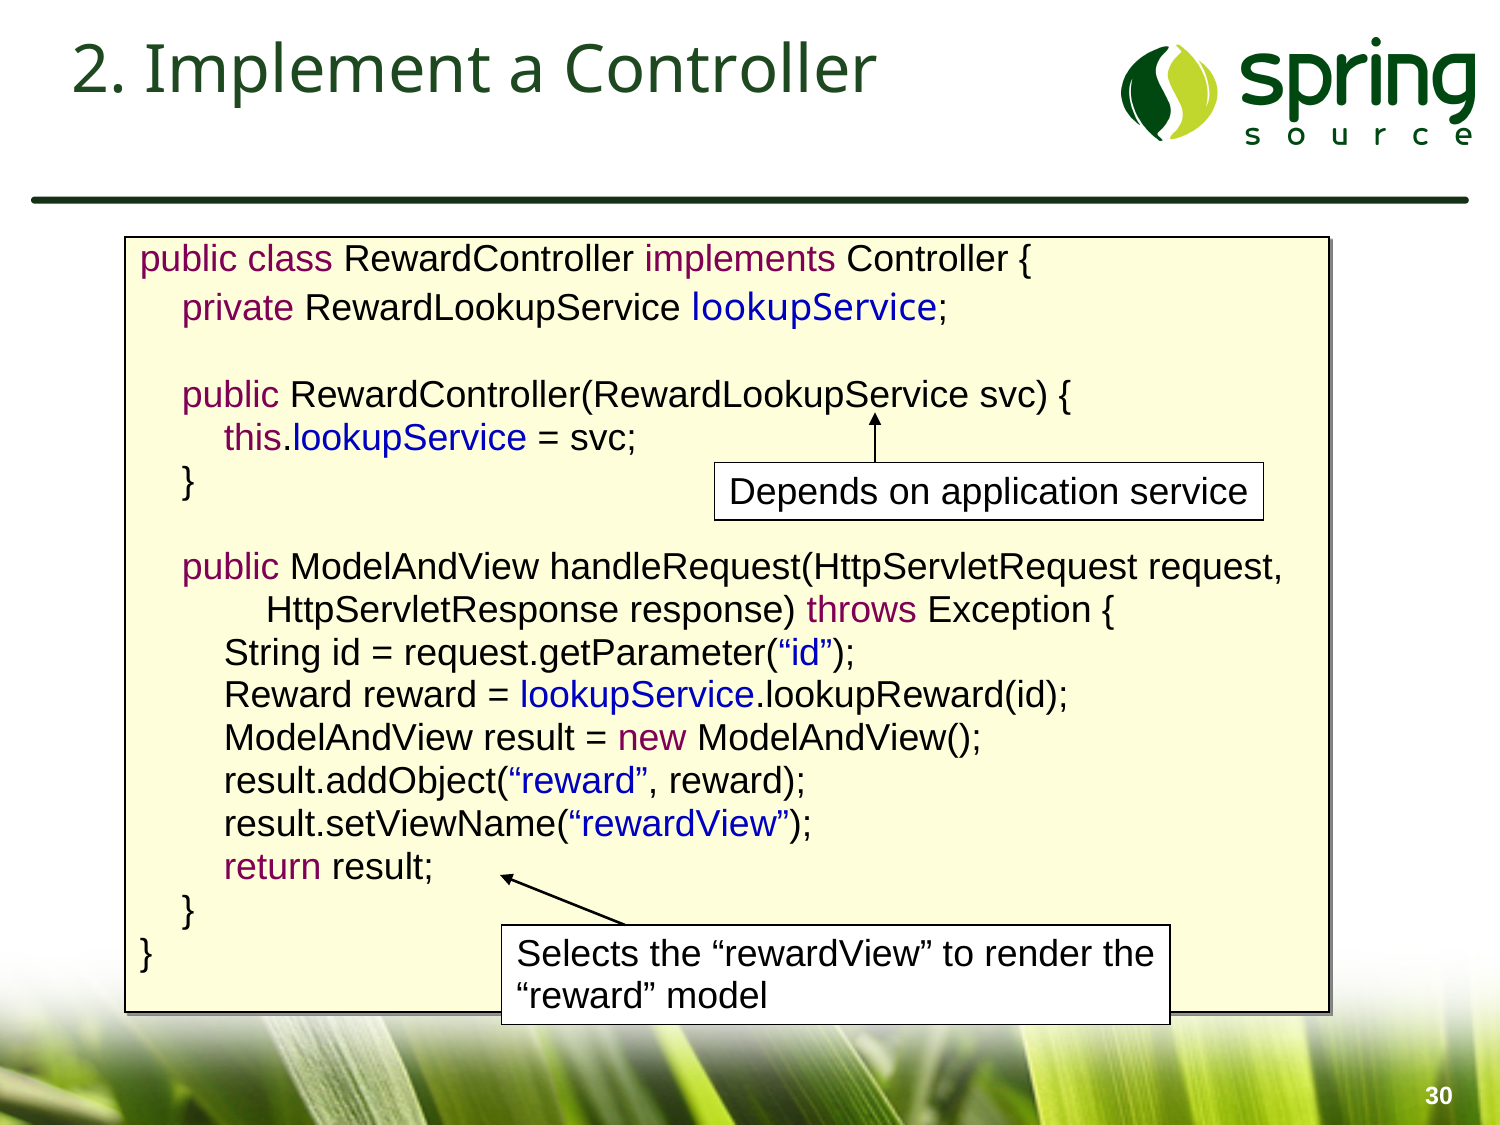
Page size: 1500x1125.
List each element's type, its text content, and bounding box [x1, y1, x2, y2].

text_box Selects the “rewardView” to render the “reward” model [501, 924, 1171, 1025]
picture [0, 944, 1500, 1125]
title 2. Implement a Controller [56, 13, 1089, 176]
picture [1121, 37, 1475, 145]
text_box Depends on application service [714, 462, 1264, 520]
text_box public class RewardController implements Controller { private RewardLookupService lookupService; public RewardController(RewardLookupService svc) { this.lookupService = svc; } public ModelAndView handleRequest(HttpServletRequest request, HttpServletResponse response) throws Exception { String id = request.getParameter(“id”); Reward reward = lookupService.lookupReward(id); ModelAndView result = new ModelAndView(); result.addObject(“reward”, reward); result.setViewName(“rewardView”); return result; } } [125, 237, 1329, 1013]
